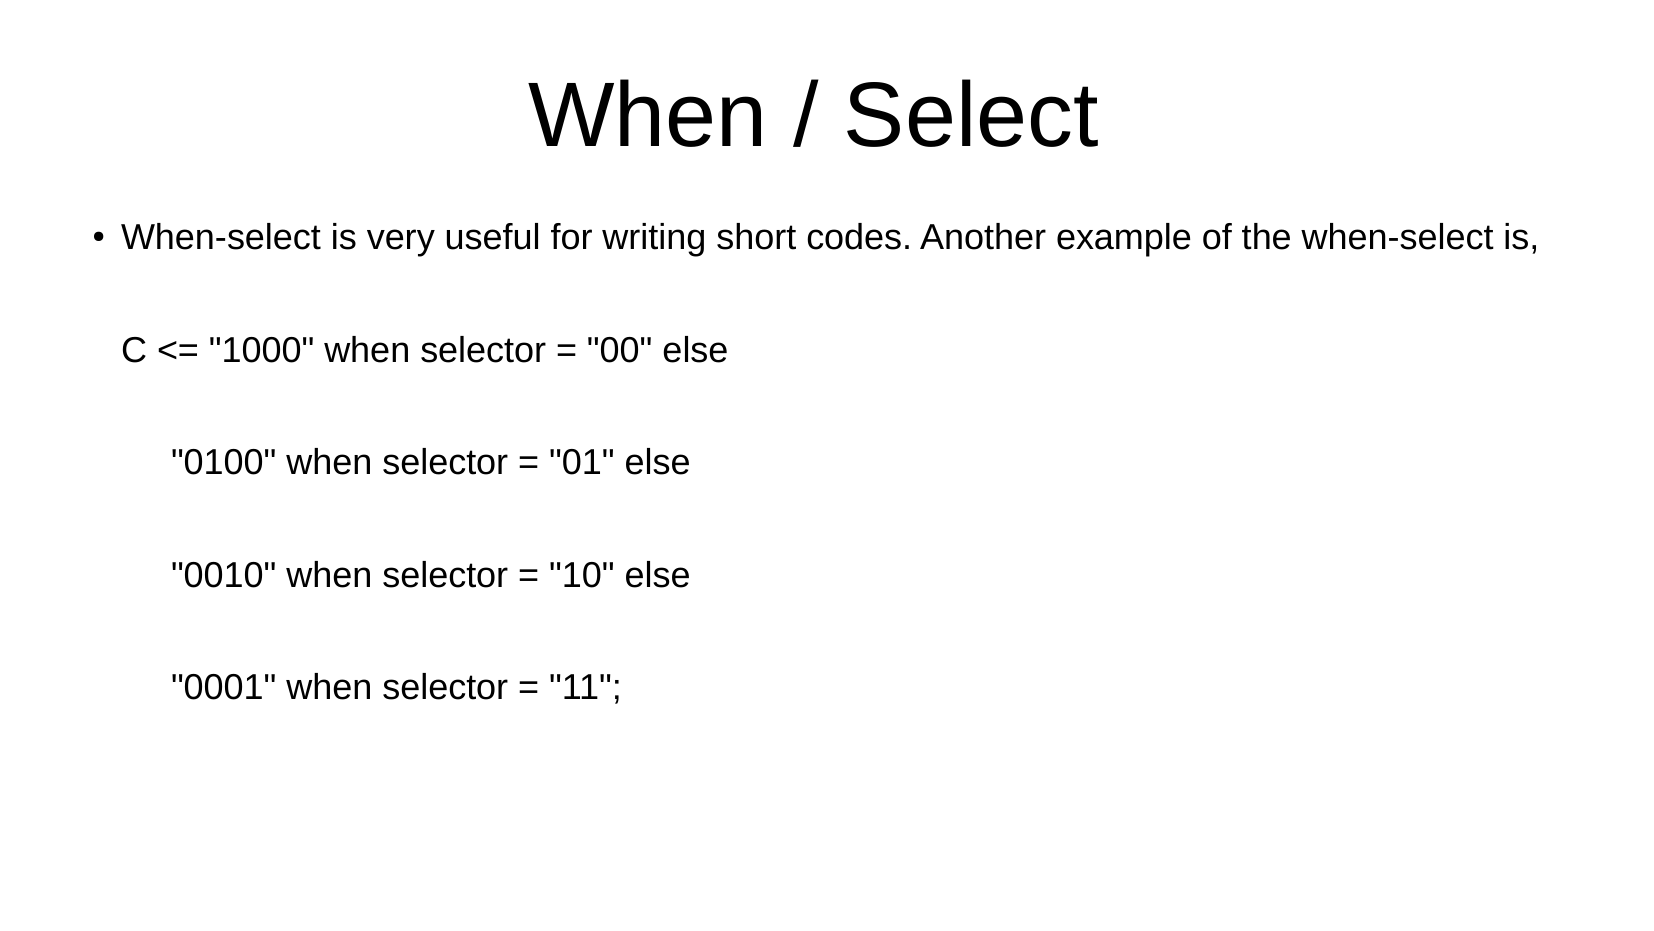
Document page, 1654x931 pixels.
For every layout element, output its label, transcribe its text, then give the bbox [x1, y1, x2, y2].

list When-select is very useful for writing short codes. Another example of the when-select is, C <= "1000" when selector = "00" else "0100" when selector = "01" else "0010" when selector = "10" else "0001" when selector = "11"; [82, 217, 1571, 758]
title When / Select [82, 37, 1571, 193]
